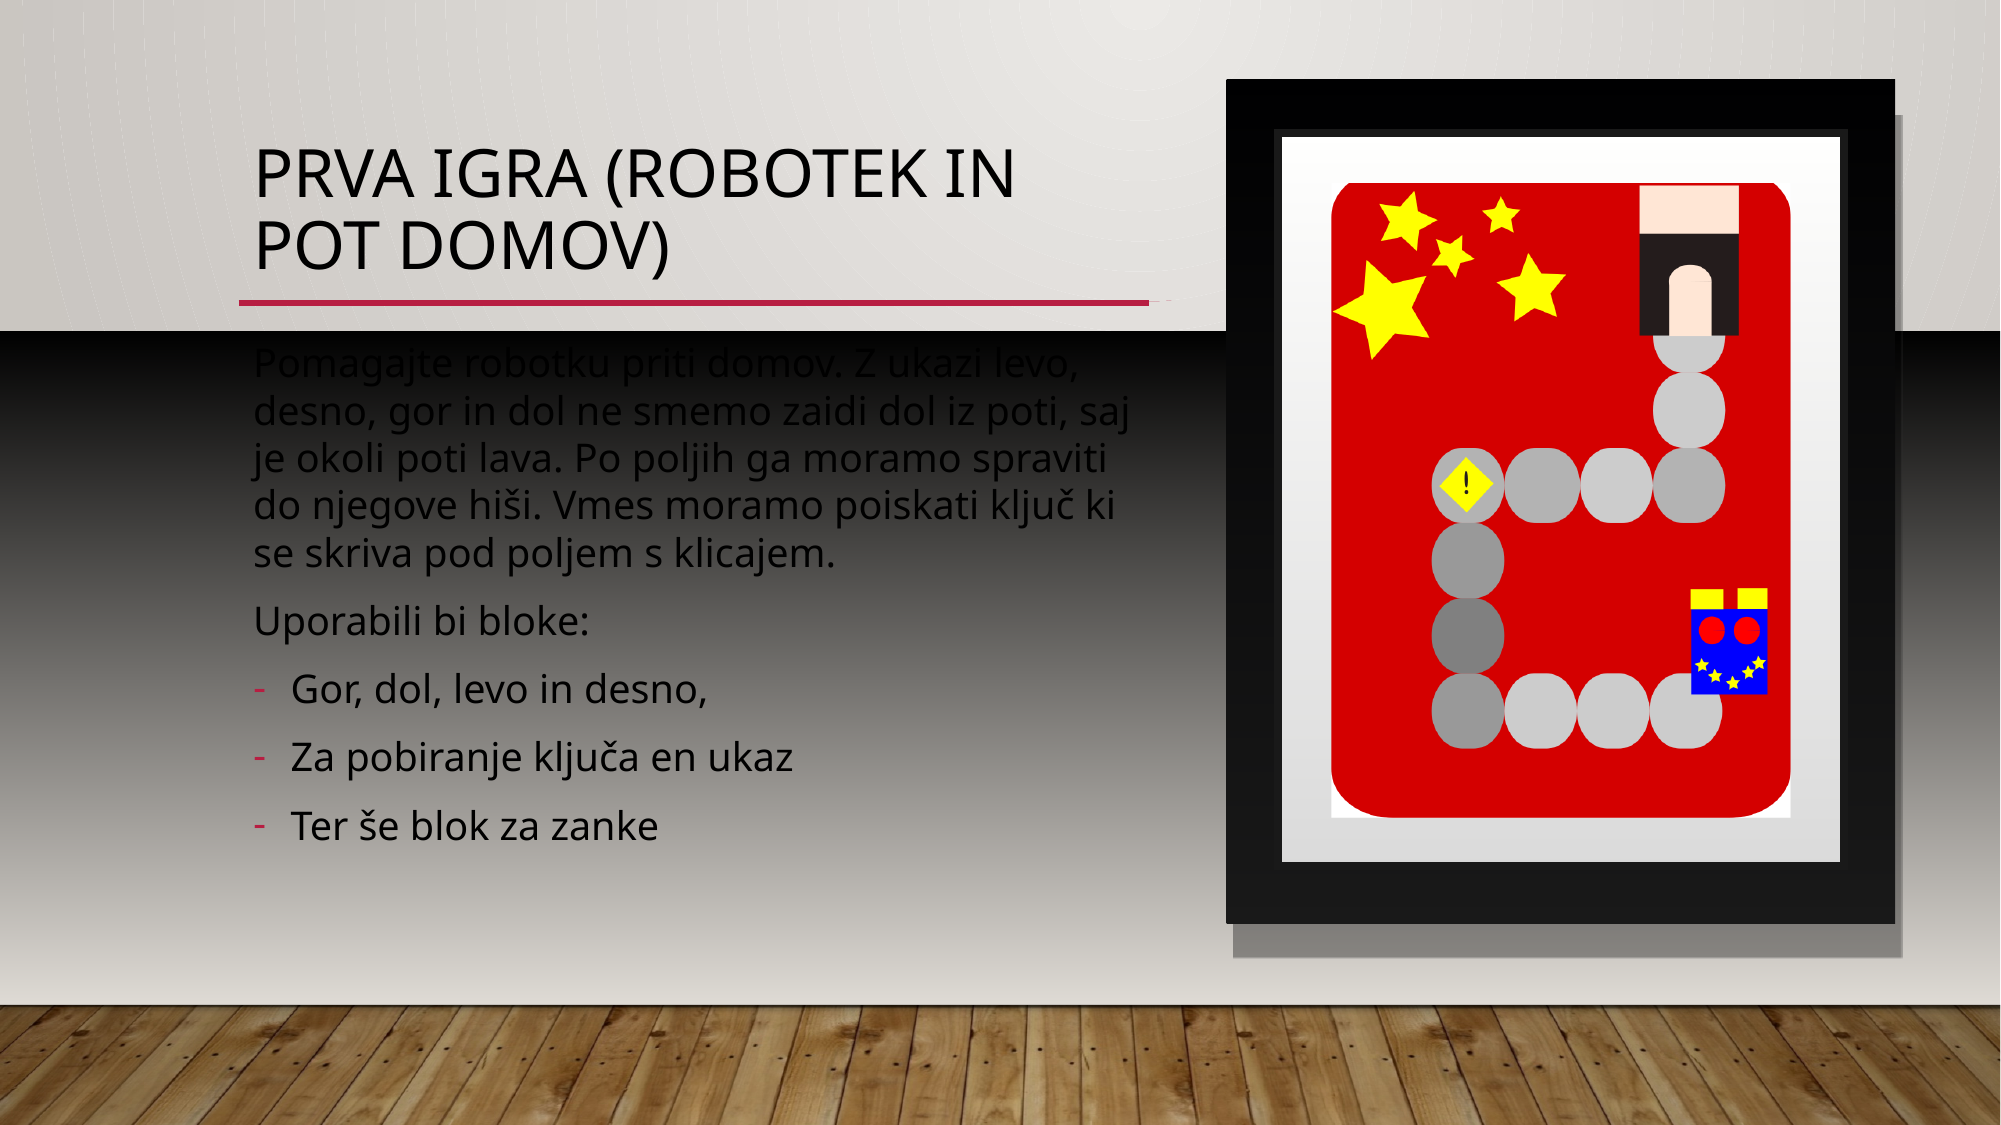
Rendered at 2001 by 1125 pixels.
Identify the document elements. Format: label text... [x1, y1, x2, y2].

text_box [0, 0, 2000, 1005]
title Prva igra (Robotek in pot domov) [238, 131, 1149, 305]
picture [0, 1005, 2000, 1125]
picture [1331, 183, 1791, 818]
list Pomagajte robotku priti domov. Z ukazi levo, desno, gor in dol ne smemo zaidi dol iz poti, saj je okoli poti lava. Po poljih ga moramo spraviti do njegove hiši. Vmes moramo poiskati ključ ki se skriva pod poljem s klicajem. Uporabili bi bloke: Gor, dol, levo in desno, Za pobiranje ključa en ukaz Ter še blok za zanke [238, 330, 1149, 897]
